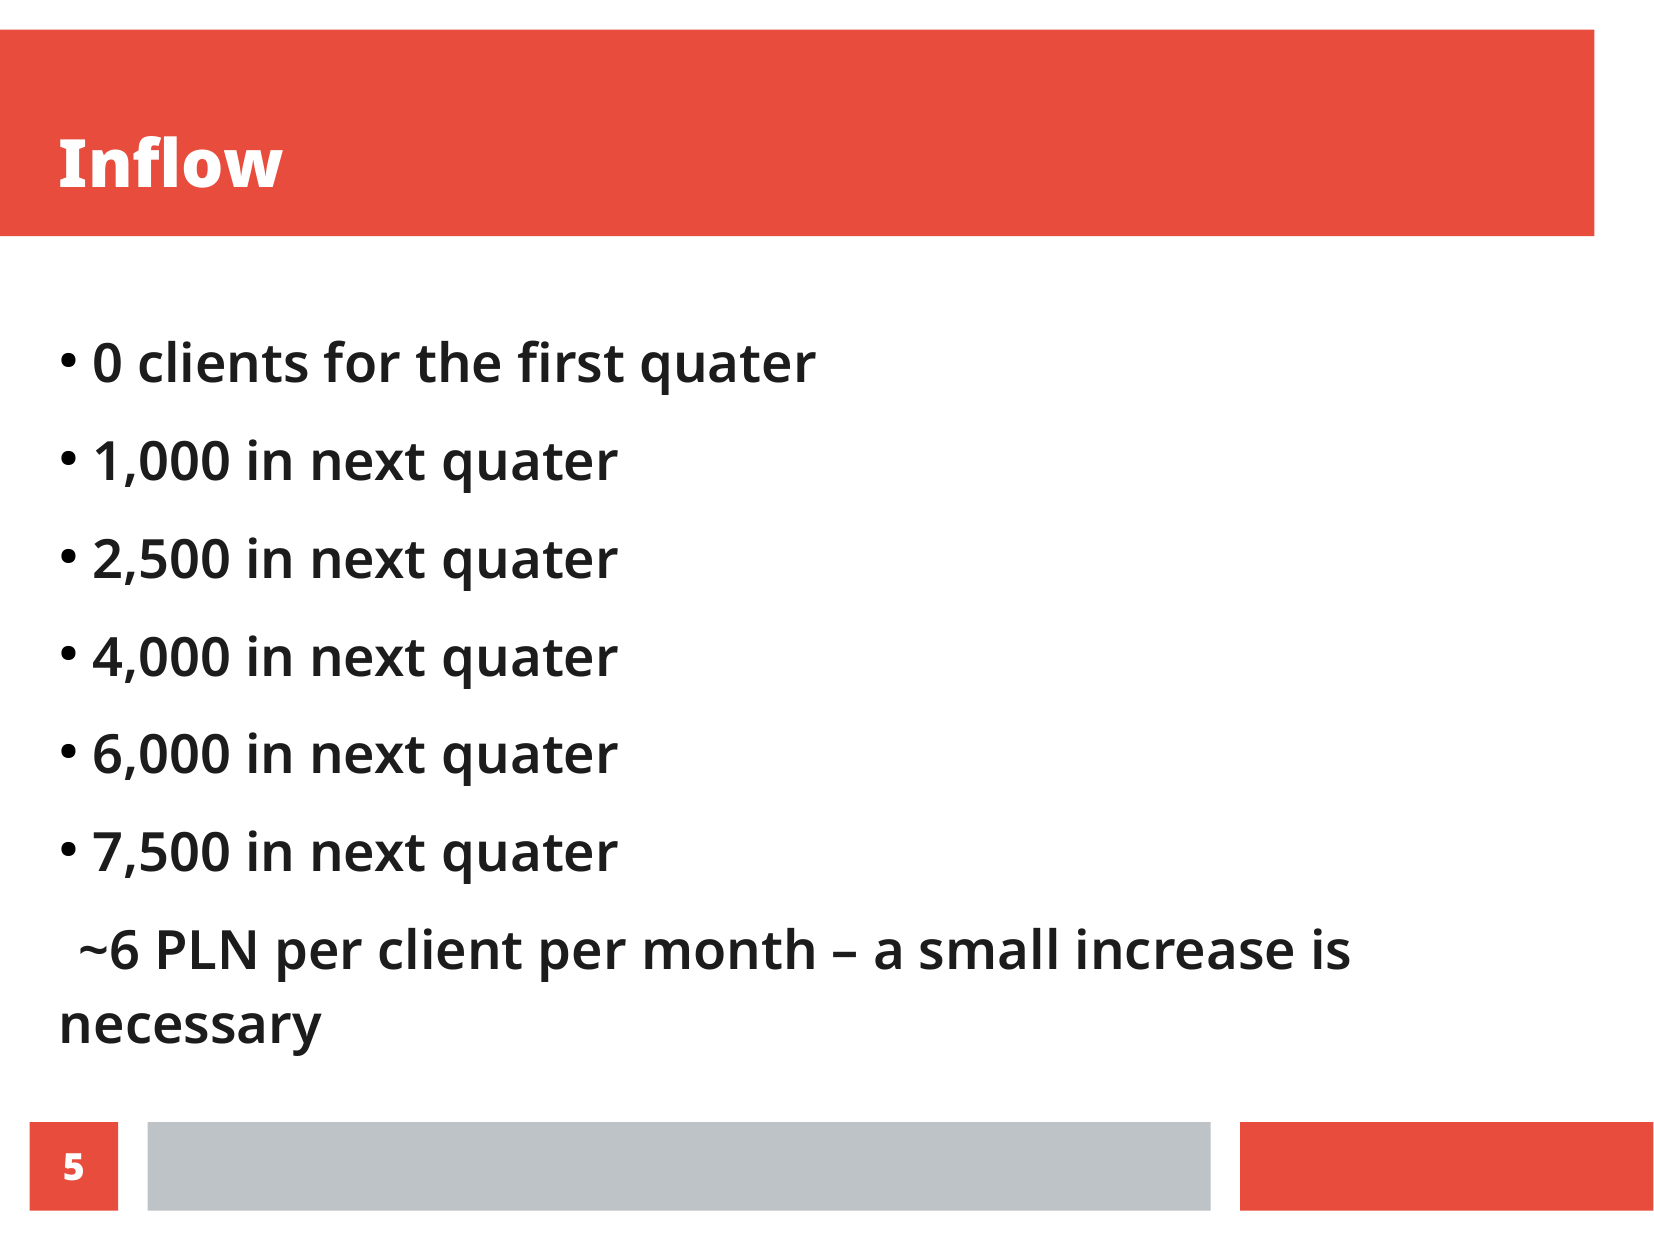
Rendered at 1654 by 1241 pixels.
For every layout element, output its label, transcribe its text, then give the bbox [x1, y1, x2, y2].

list 0 clients for the first quater 1,000 in next quater 2,500 in next quater 4,000 in next quater 6,000 in next quater 7,500 in next quater ~6 PLN per client per month – a small increase is necessary [59, 324, 1565, 1093]
title Inflow [59, 59, 1595, 207]
